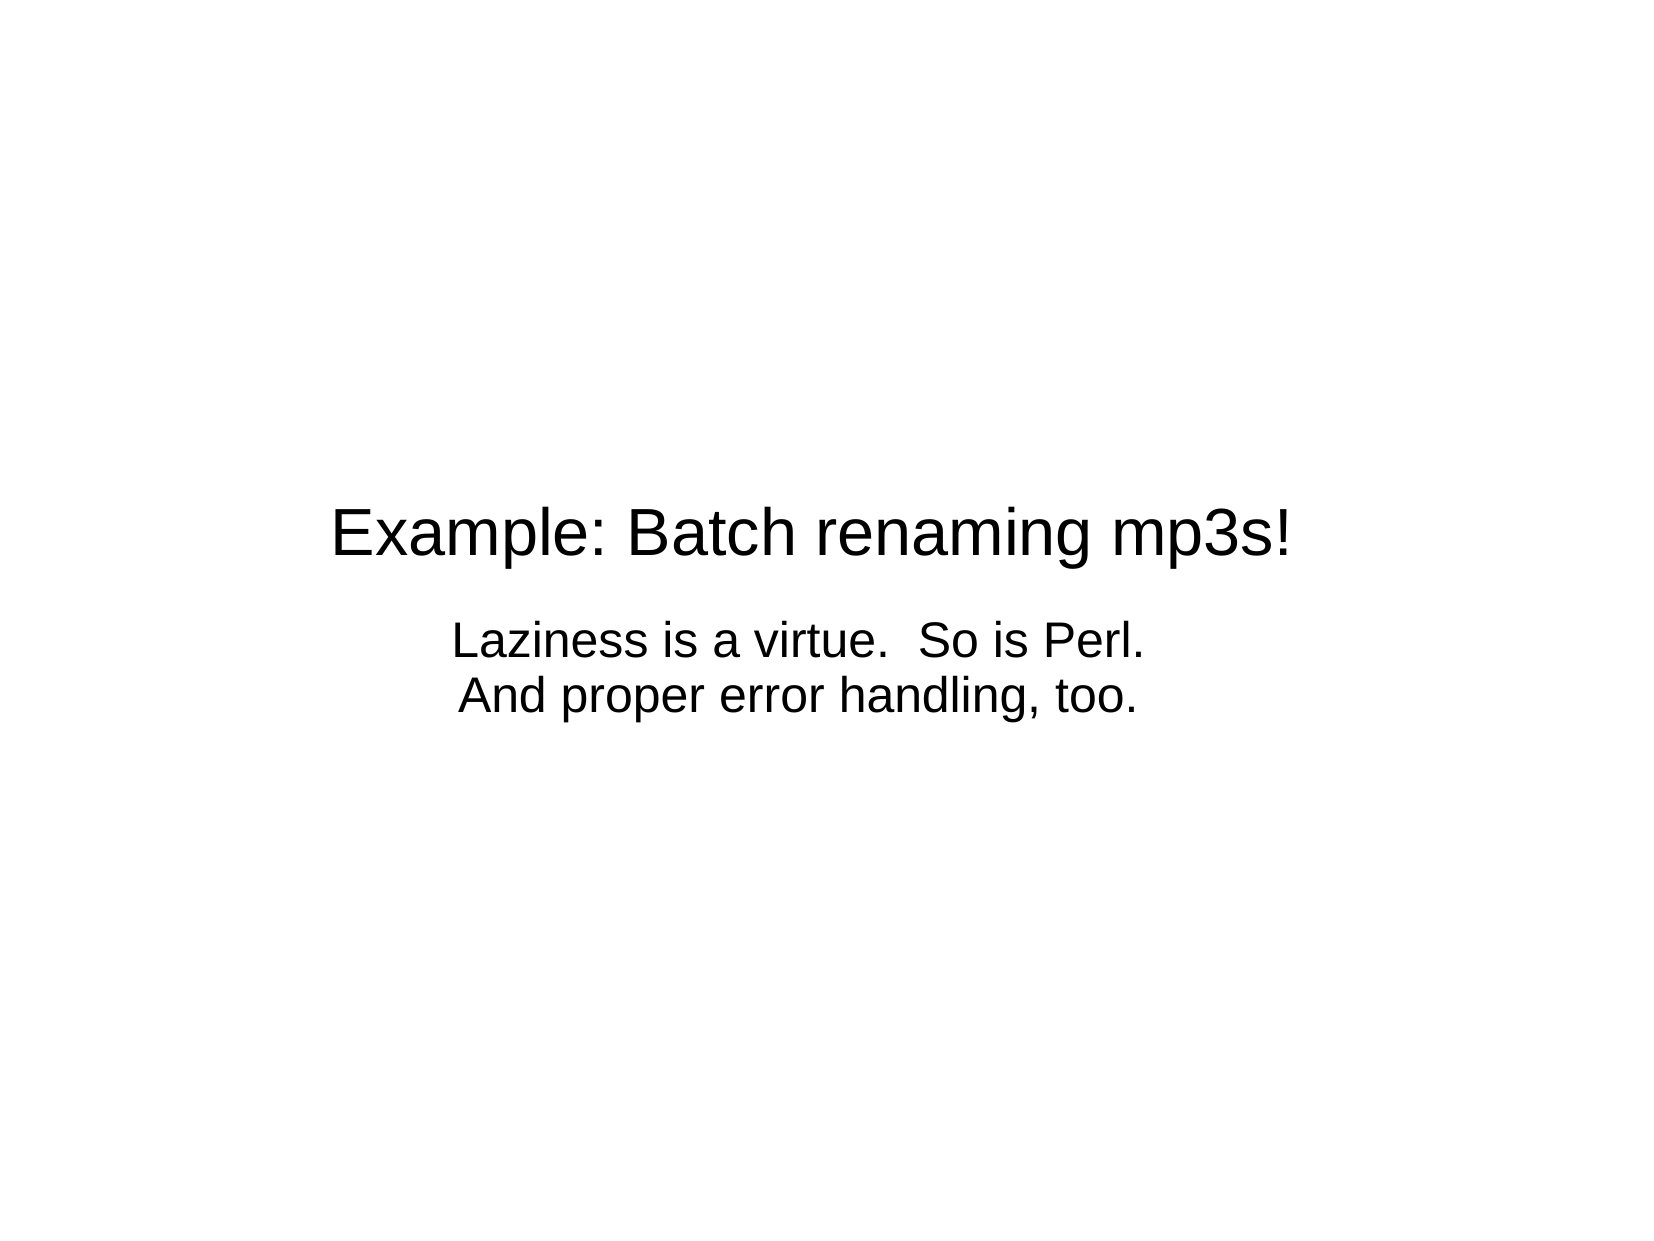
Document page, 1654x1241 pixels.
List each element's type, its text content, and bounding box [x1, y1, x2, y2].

text_box Example: Batch renaming mp3s! [316, 487, 1313, 578]
text_box Laziness is a virtue. So is Perl. And proper error handling, too. [436, 604, 1161, 731]
